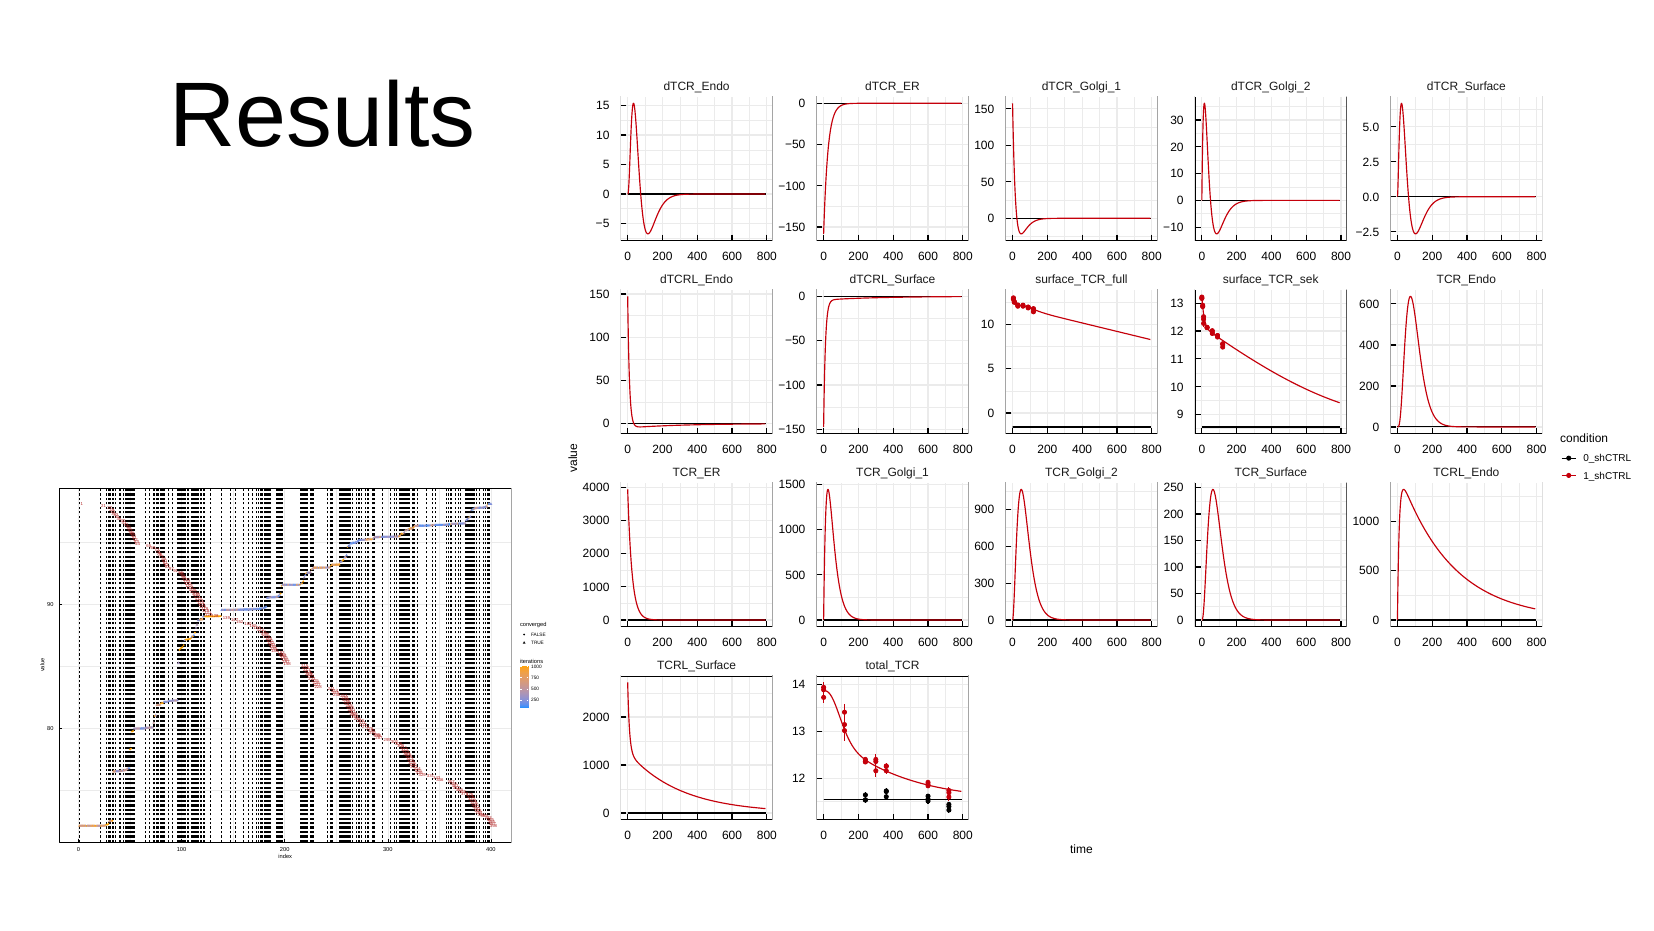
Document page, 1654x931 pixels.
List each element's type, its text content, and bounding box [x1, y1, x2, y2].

title Results [82, 37, 563, 193]
picture [562, 69, 1644, 863]
picture [37, 485, 553, 863]
